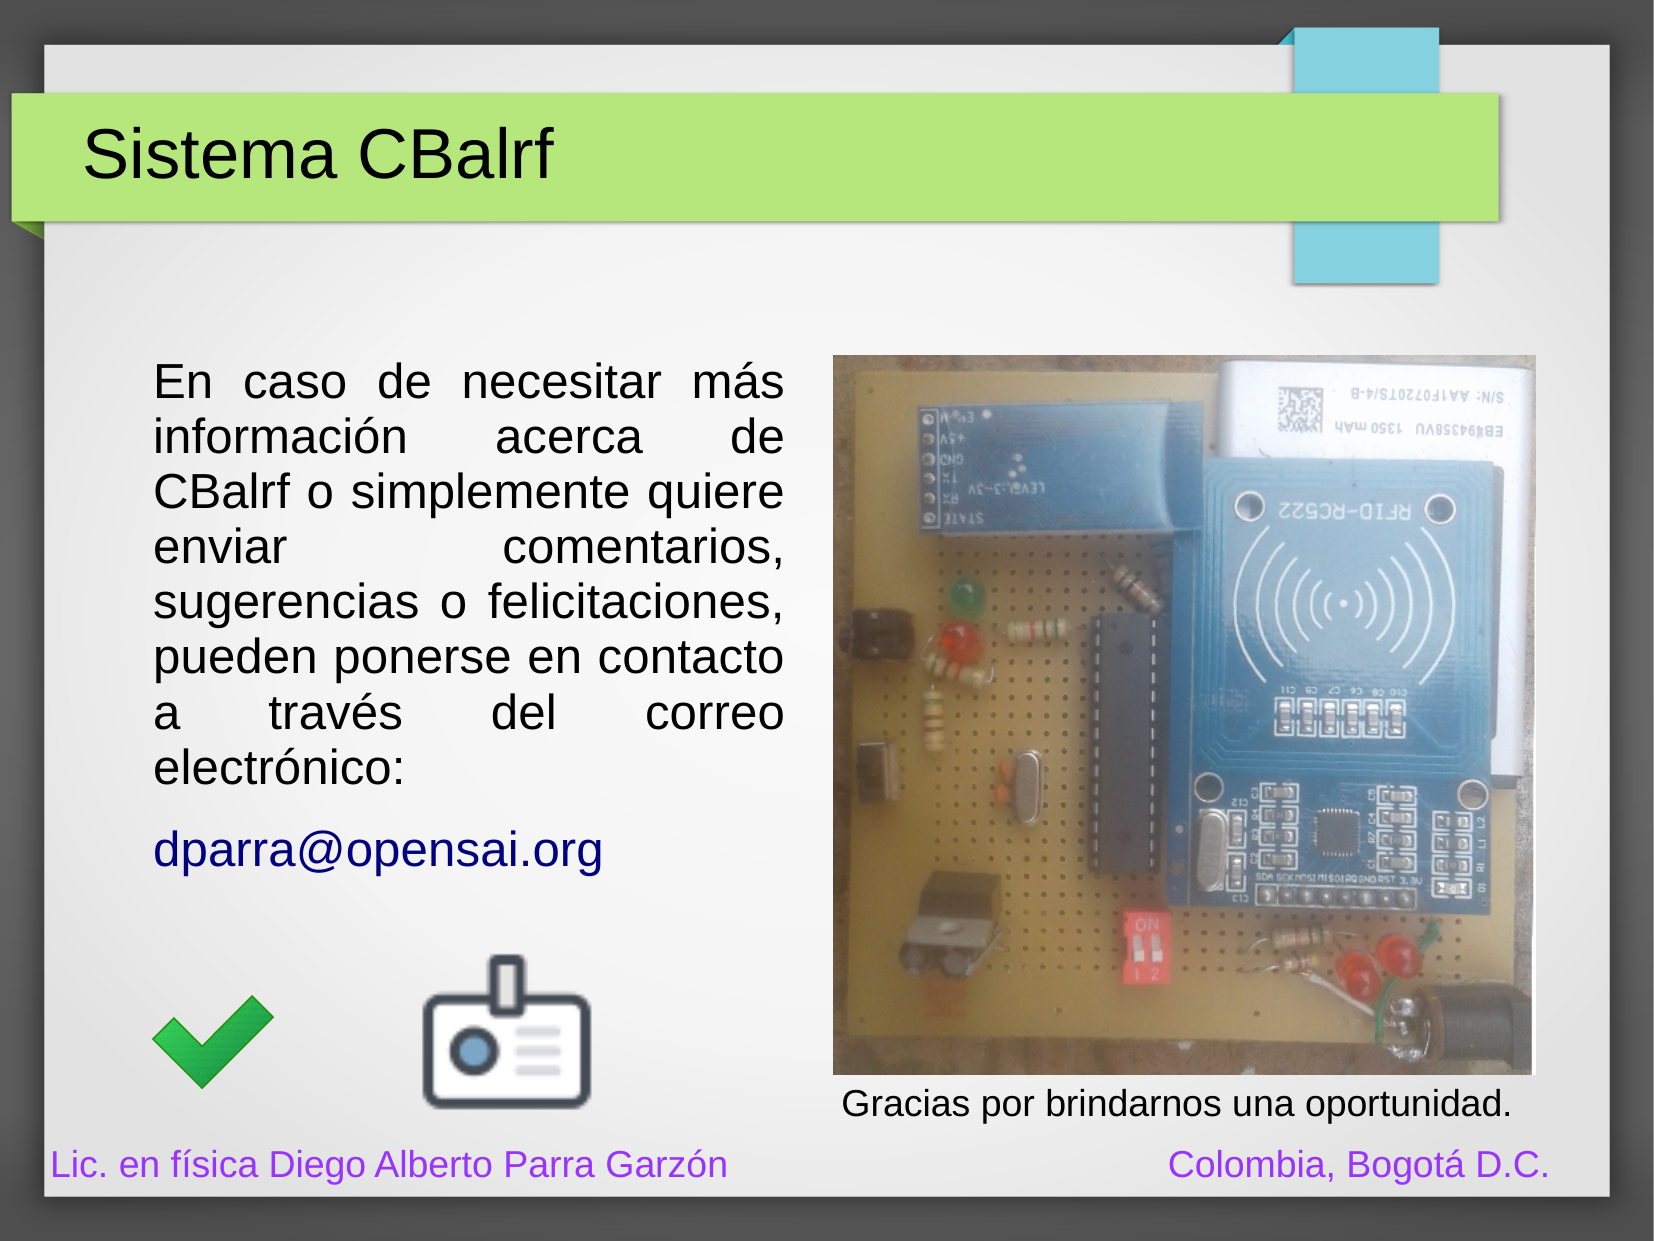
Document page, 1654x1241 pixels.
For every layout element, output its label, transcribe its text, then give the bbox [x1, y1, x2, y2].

picture [0, 0, 1654, 1241]
text_box Gracias por brindarnos una oportunidad. [826, 1074, 1566, 1174]
list En caso de necesitar más información acerca de CBalrf o simplemente quiere enviar comentarios, sugerencias o felicitaciones, pueden ponerse en contacto a través del correo electrónico: dparra@opensai.org [88, 354, 786, 886]
title Sistema CBalrf [82, 94, 1264, 213]
text_box Lic. en física Diego Alberto Parra Garzón Colombia, Bogotá D.C. [35, 1136, 1607, 1193]
